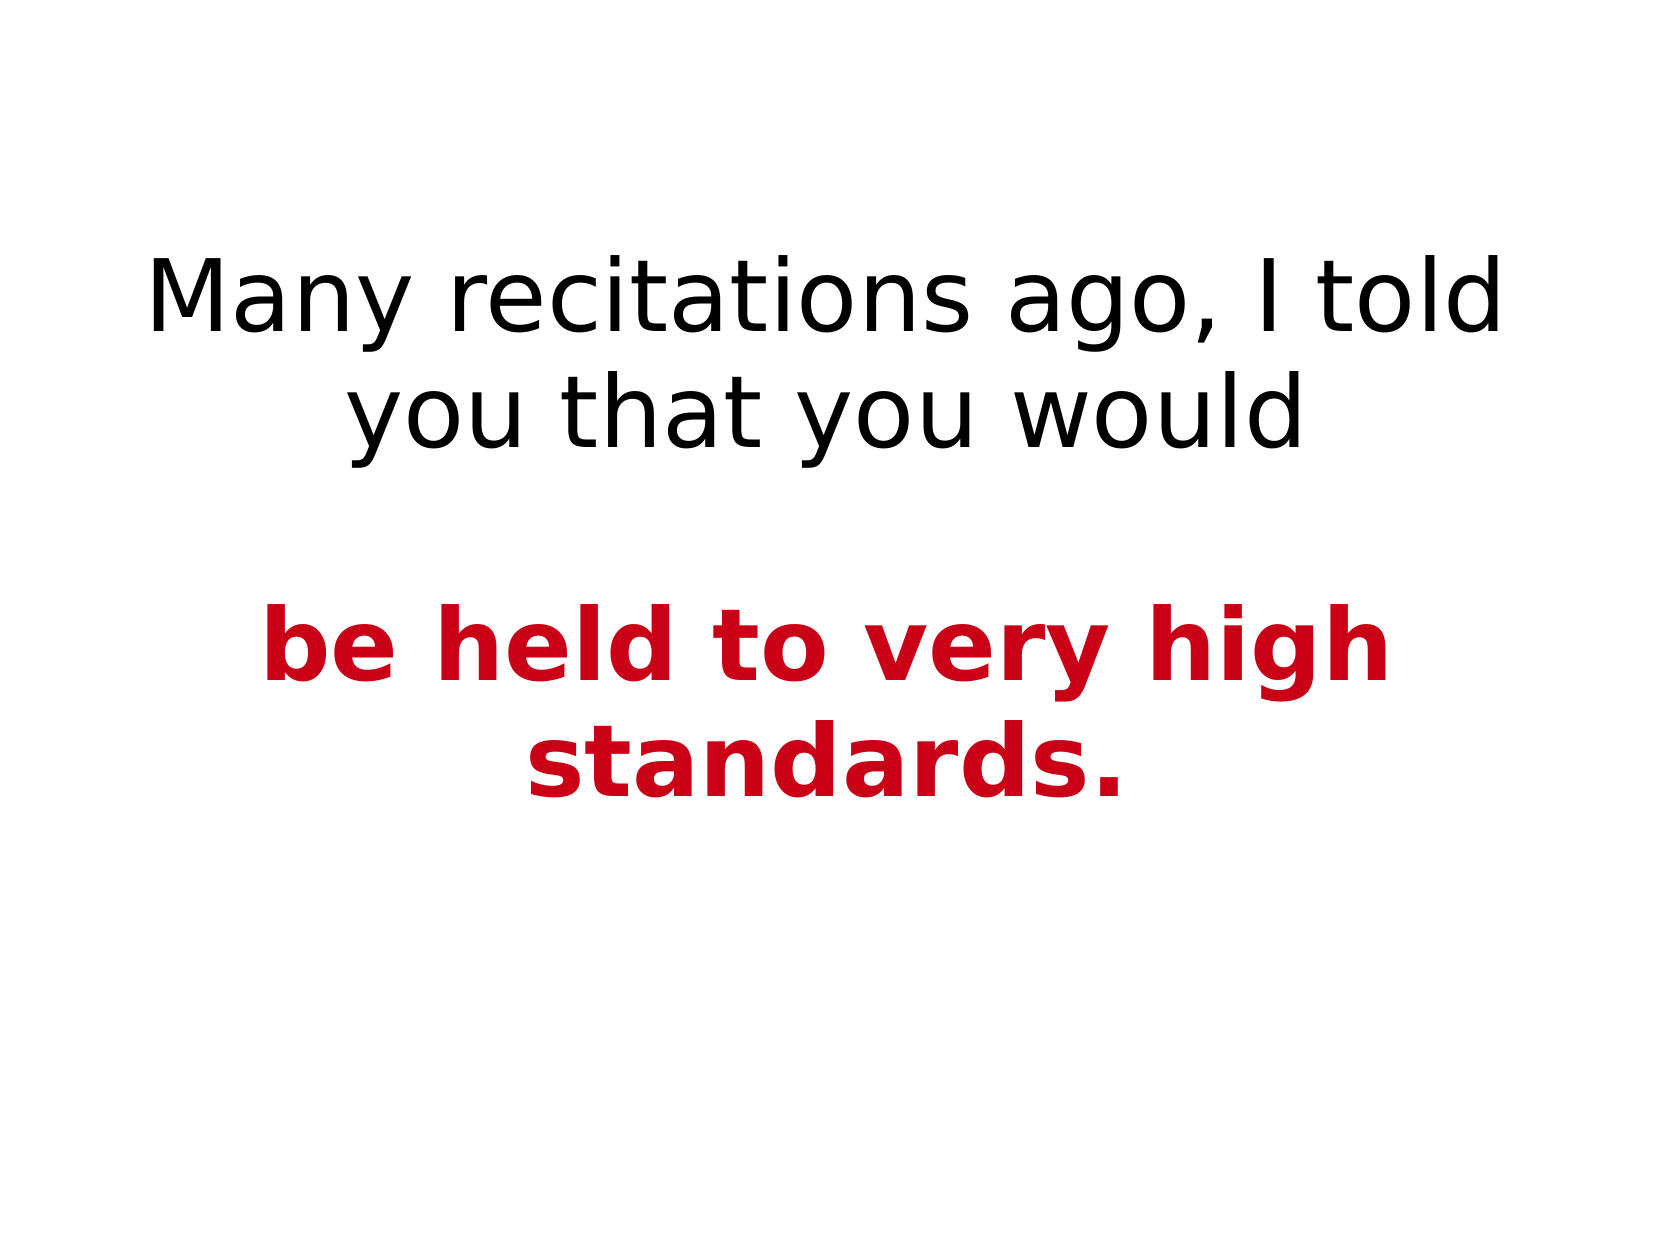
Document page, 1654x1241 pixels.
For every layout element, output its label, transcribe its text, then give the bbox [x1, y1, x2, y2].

subtitle Many recitations ago, I told you that you would be held to very high standards. [82, 49, 1571, 1109]
